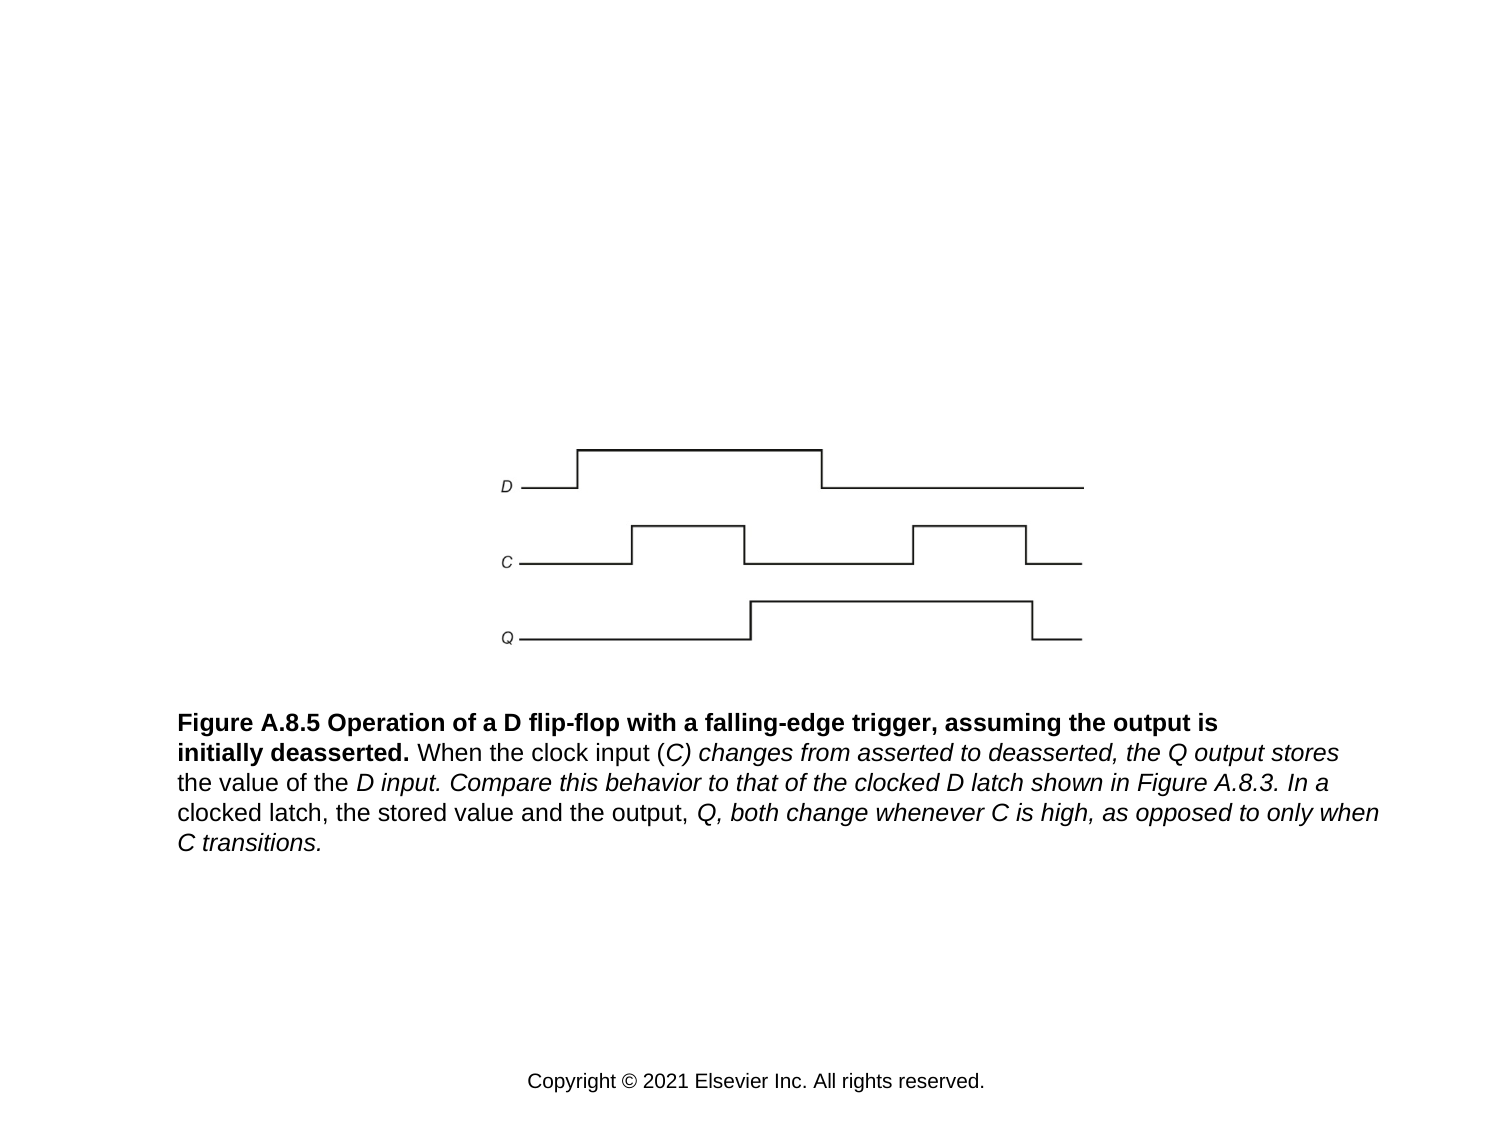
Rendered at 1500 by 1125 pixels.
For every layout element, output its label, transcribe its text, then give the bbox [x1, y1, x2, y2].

text_box Figure A.8.5 Operation of a D flip-flop with a falling-edge trigger, assuming the output is initially deasserted. When the clock input (C) changes from asserted to deasserted, the Q output stores the value of the D input. Compare this behavior to that of the clocked D latch shown in Figure A.8.3. In a clocked latch, the stored value and the output, Q, both change whenever C is high, as opposed to only when C transitions. [162, 699, 1500, 865]
text_box Copyright © 2021 Elsevier Inc. All rights reserved. [512, 1059, 1001, 1101]
picture [500, 449, 1084, 649]
